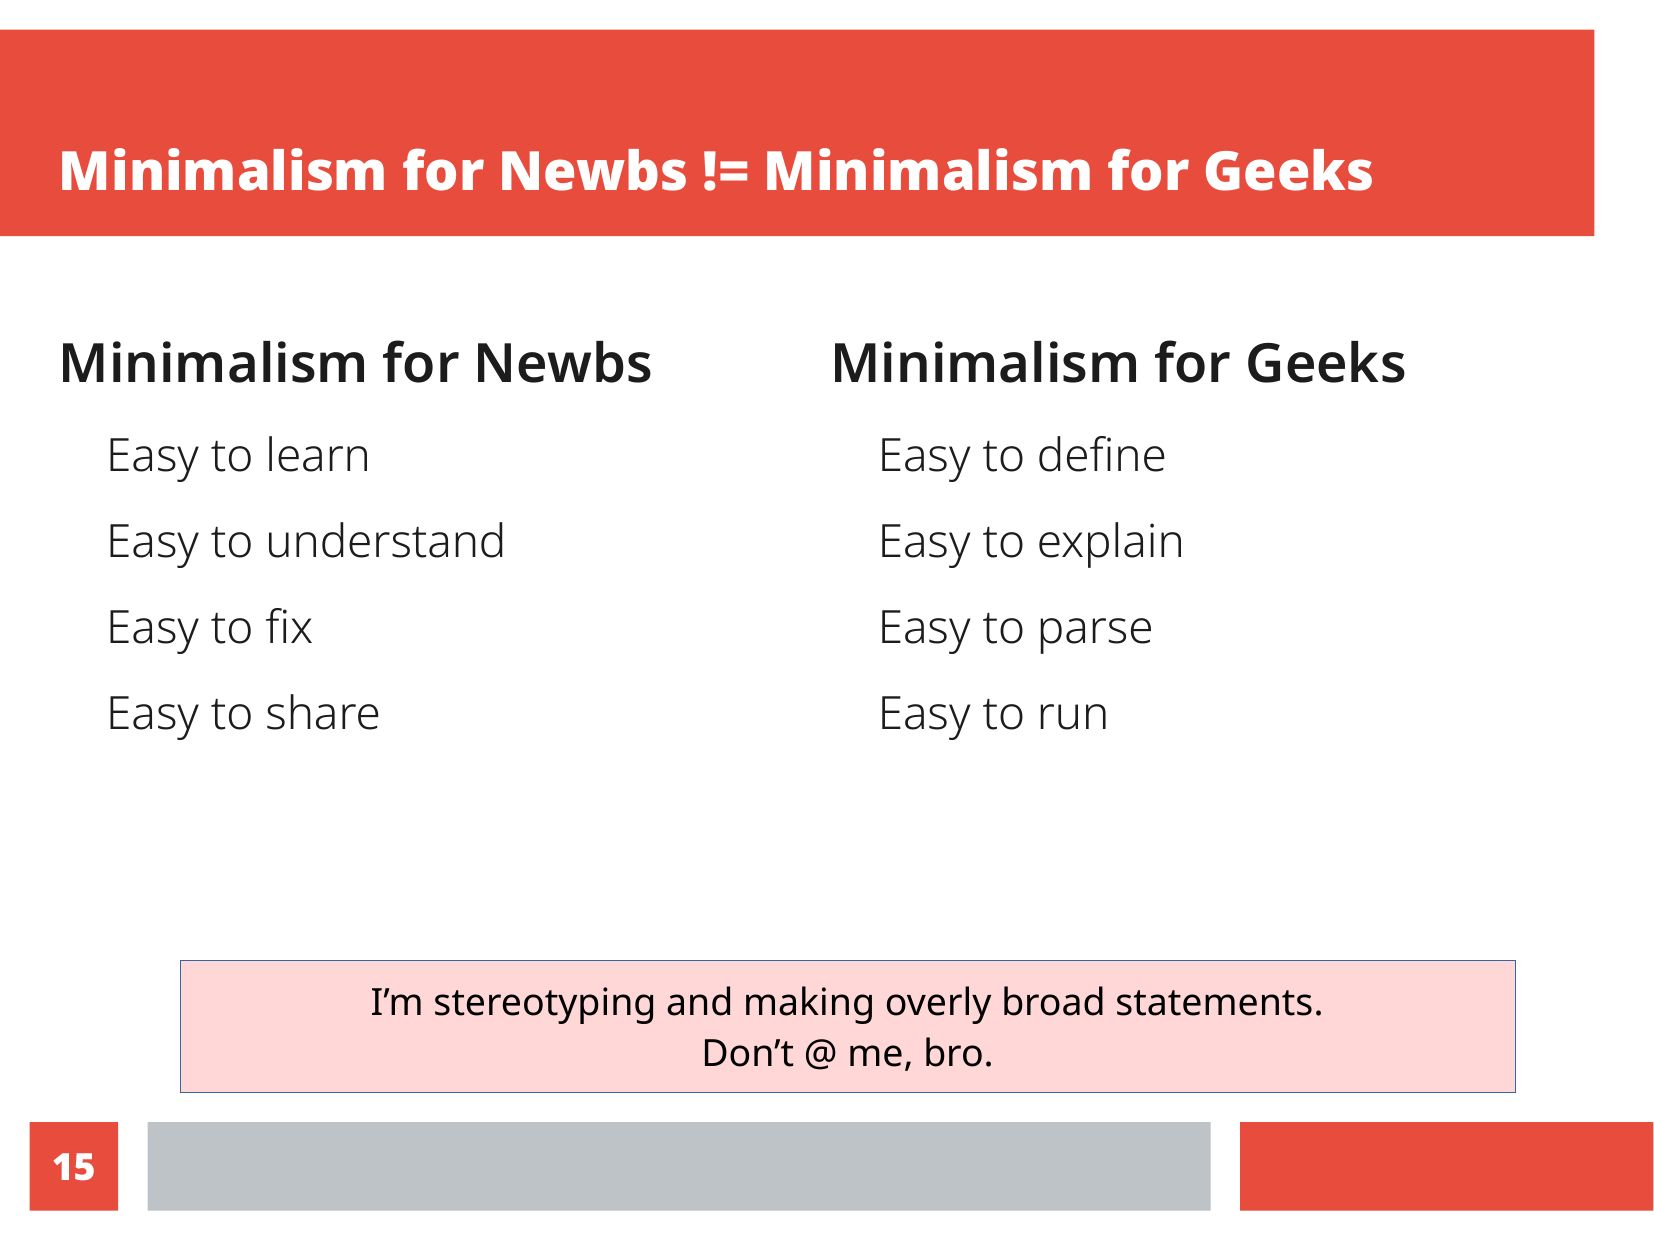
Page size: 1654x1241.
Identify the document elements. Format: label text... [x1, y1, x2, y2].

text_box I’m stereotyping and making overly broad statements. Don’t @ me, bro. [180, 960, 1516, 1093]
title Minimalism for Newbs != Minimalism for Geeks [59, 59, 1595, 207]
list Minimalism for Geeks Easy to define Easy to explain Easy to parse Easy to run [830, 324, 1566, 1093]
list Minimalism for Newbs Easy to learn Easy to understand Easy to fix Easy to share [59, 324, 794, 1093]
